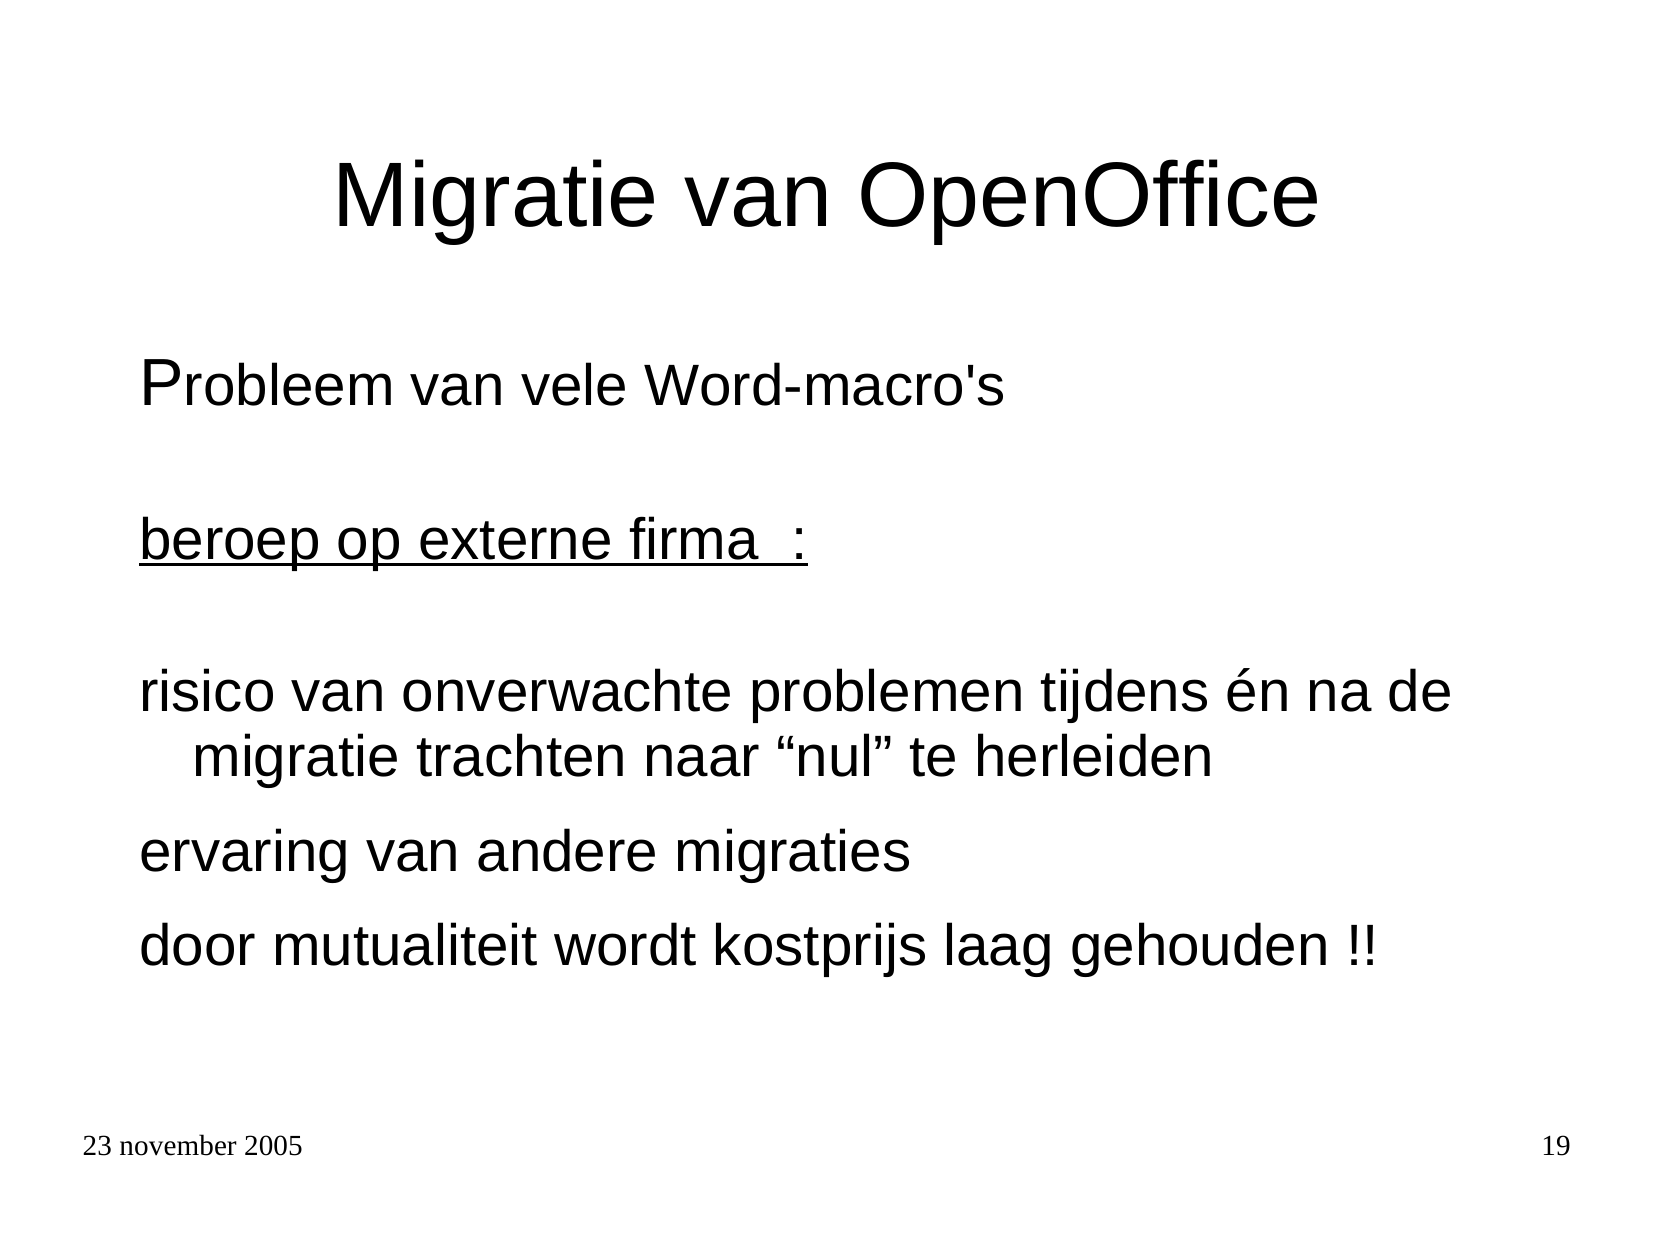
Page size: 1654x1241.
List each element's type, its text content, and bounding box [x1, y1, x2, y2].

list Probleem van vele Word-macro's beroep op externe firma : risico van onverwachte problemen tijdens én na de migratie trachten naar “nul” te herleiden ervaring van andere migraties door mutualiteit wordt kostprijs laag gehouden !! [121, 344, 1534, 1034]
title Migratie van OpenOffice [121, 91, 1534, 299]
